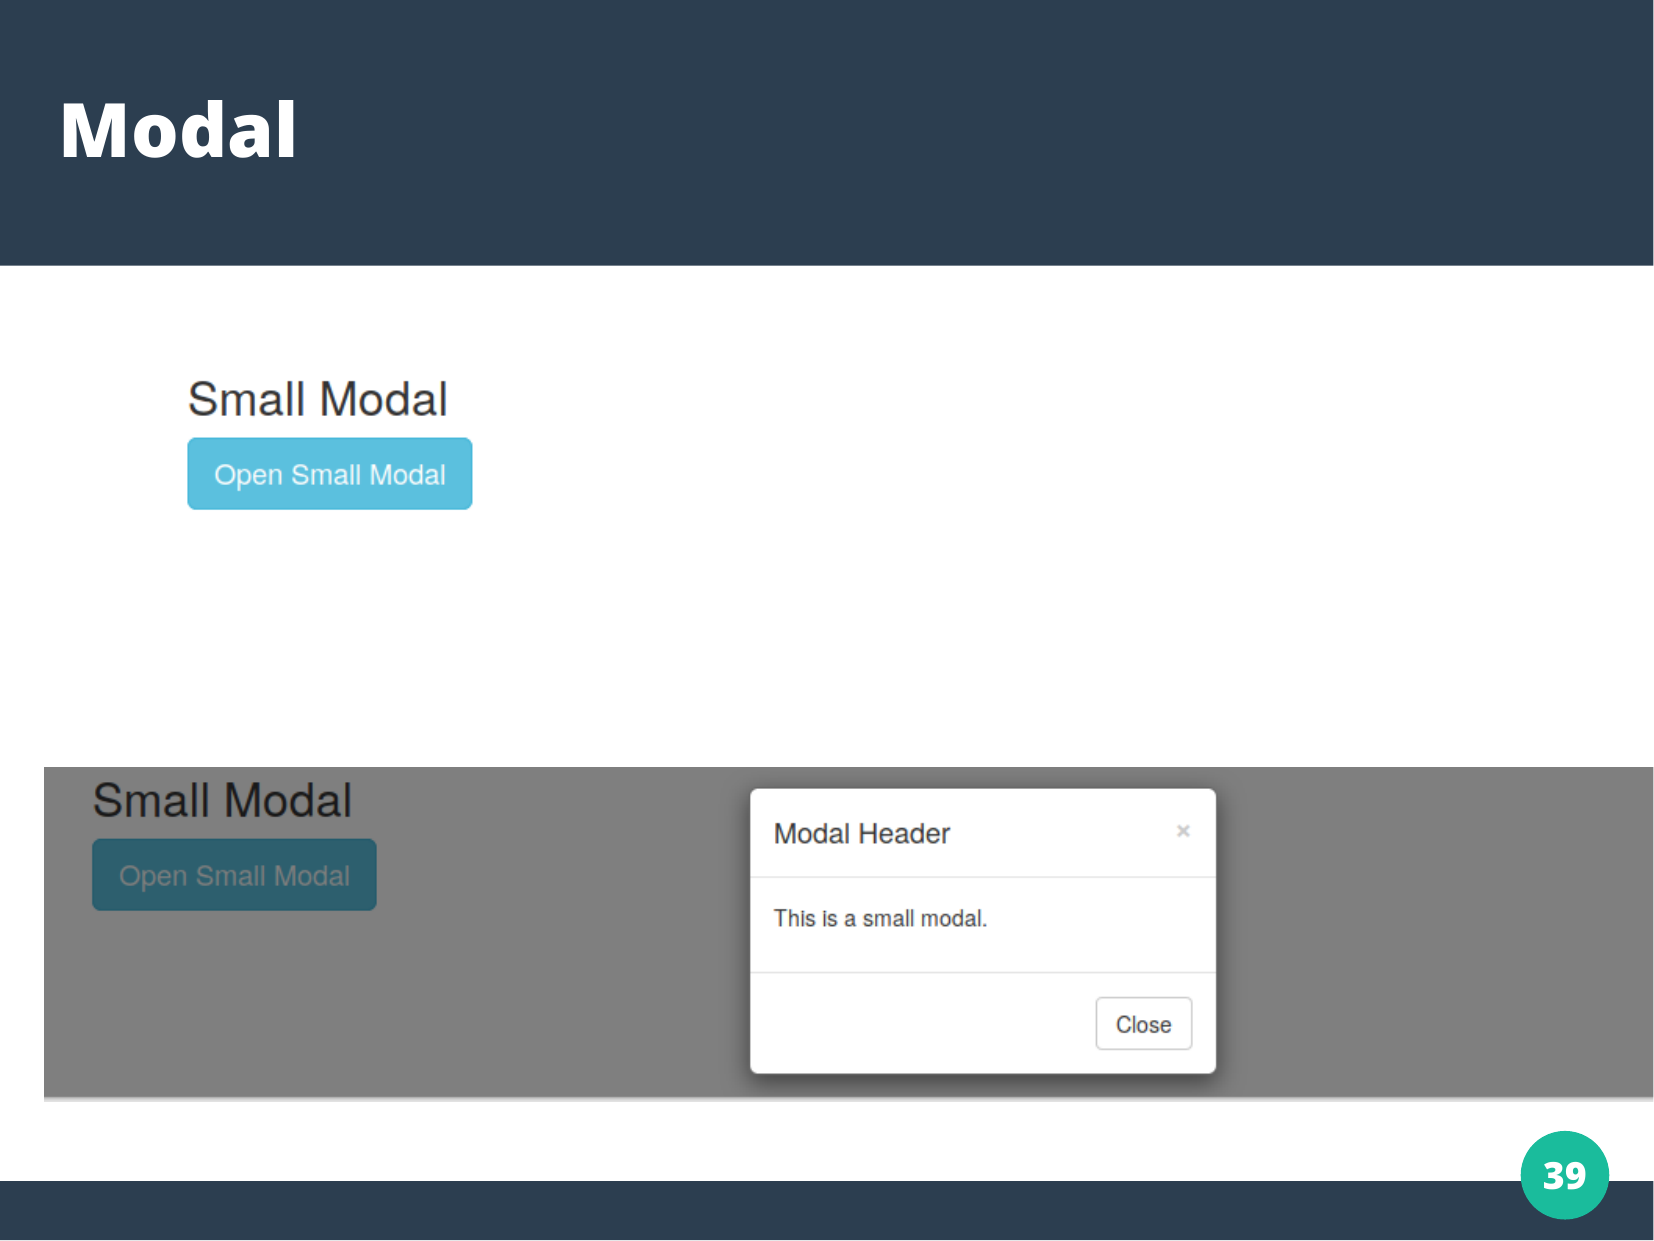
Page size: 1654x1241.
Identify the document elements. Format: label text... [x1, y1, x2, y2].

picture [44, 767, 1654, 1103]
picture [147, 361, 515, 532]
title Modal [59, 49, 1595, 207]
